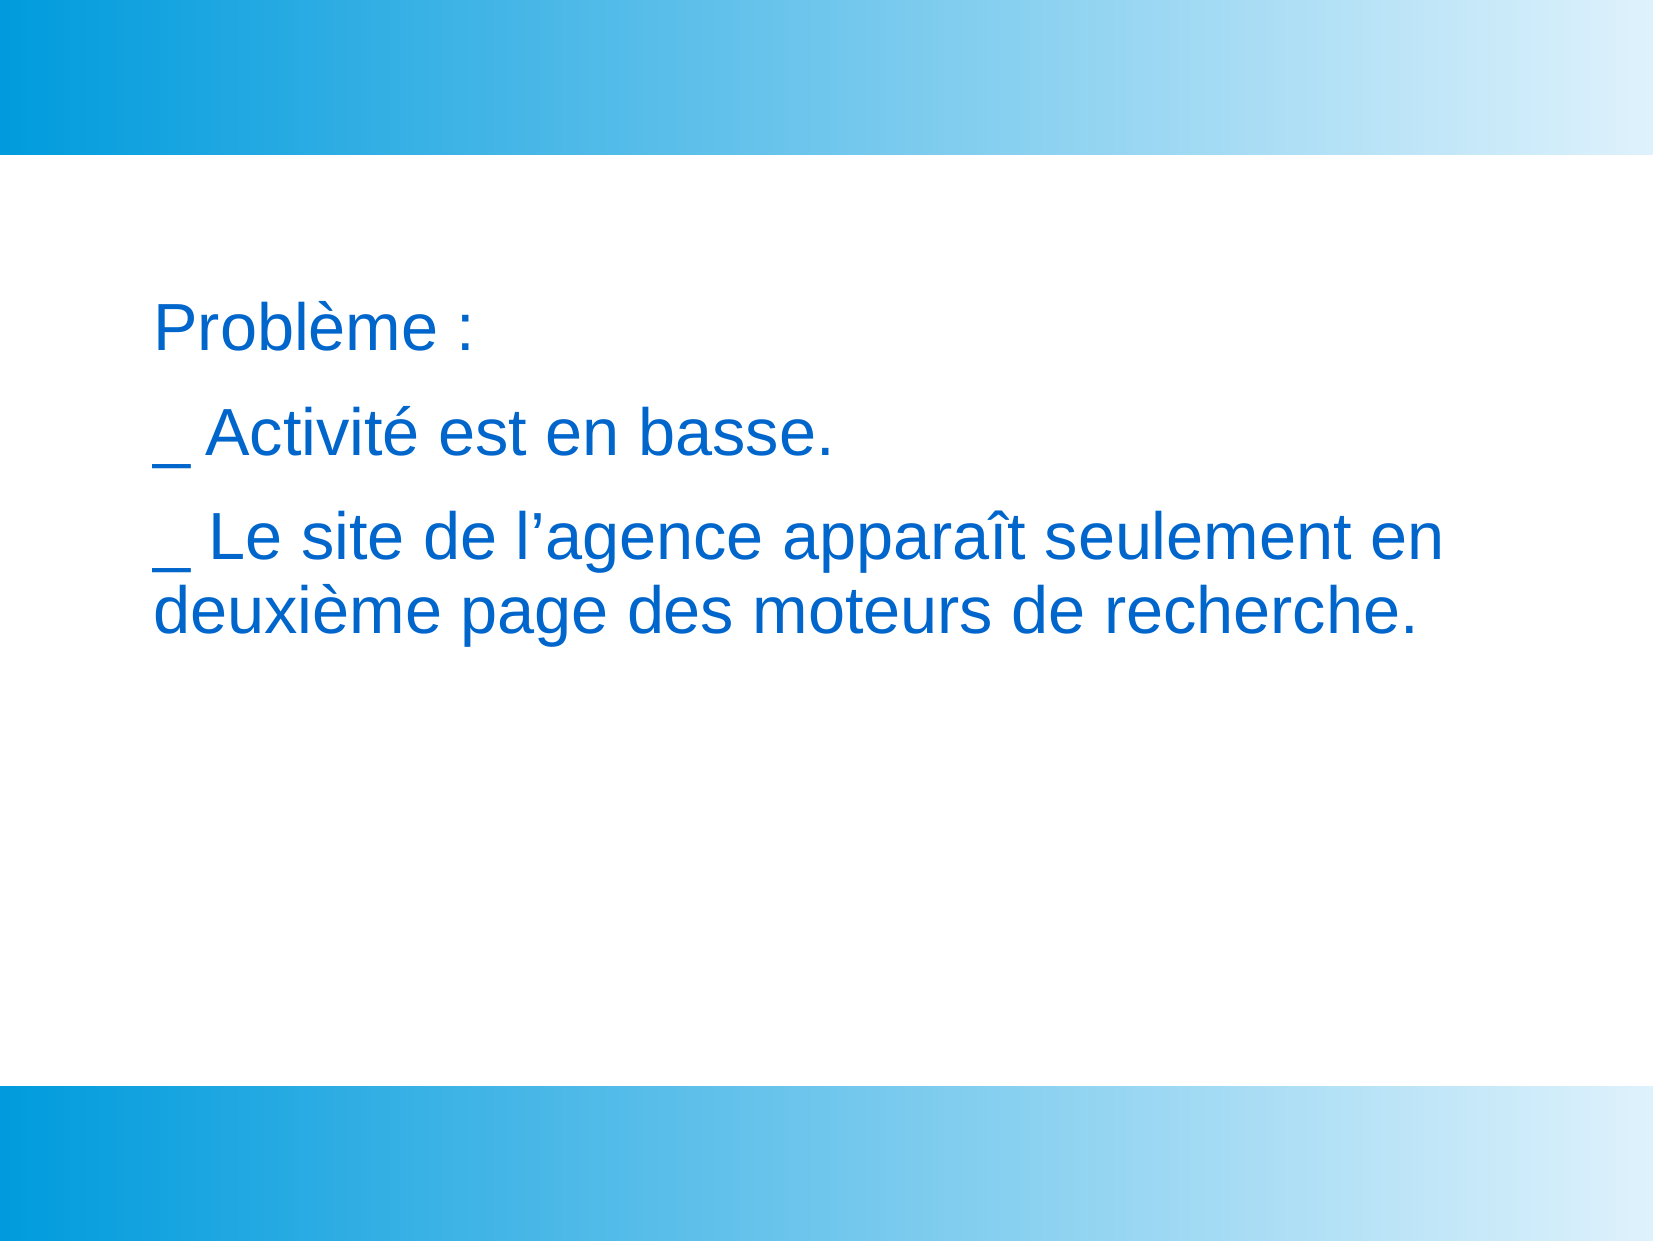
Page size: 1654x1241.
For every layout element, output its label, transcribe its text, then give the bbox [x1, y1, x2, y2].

list Problème : _ Activité est en basse. _ Le site de l’agence apparaît seulement en deuxième page des moteurs de recherche. [82, 290, 1571, 1010]
